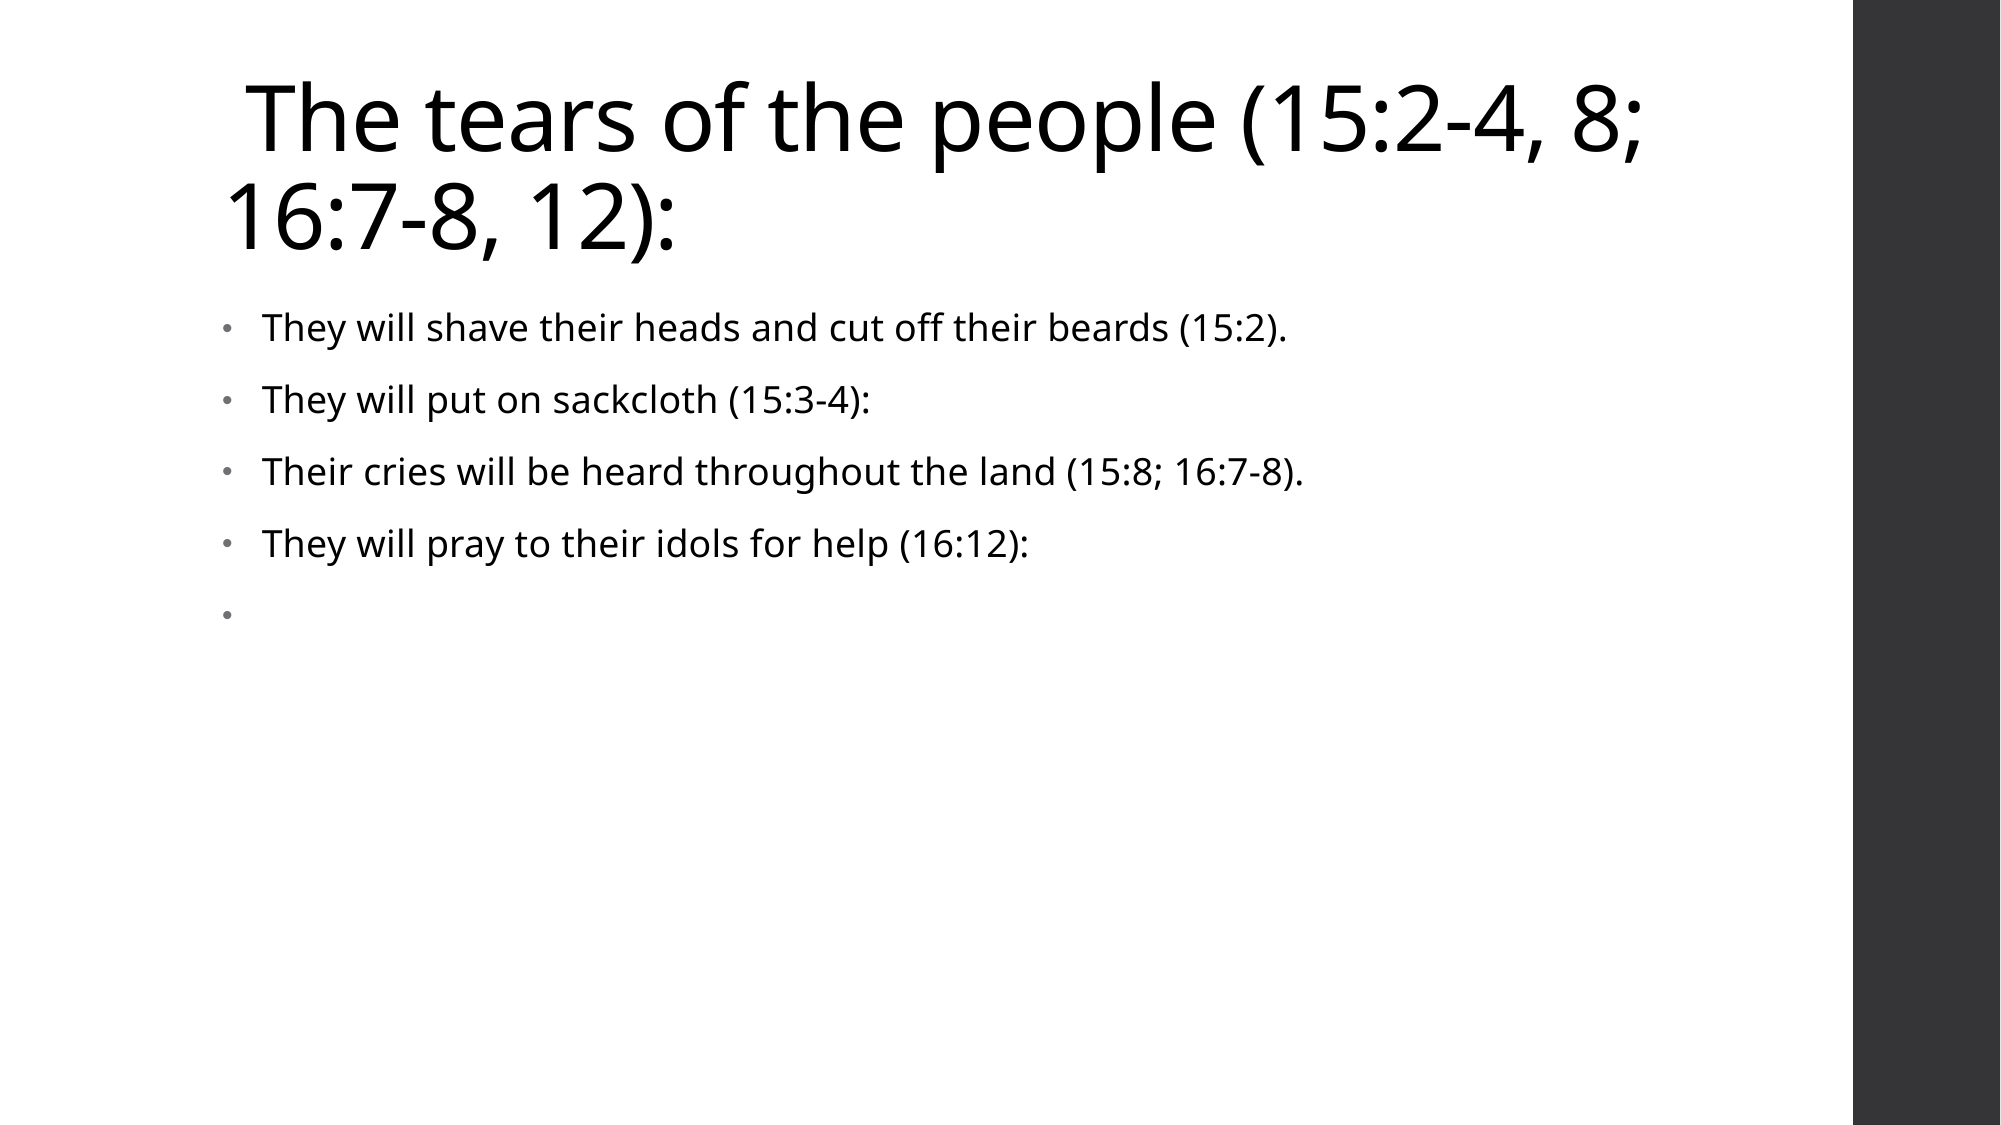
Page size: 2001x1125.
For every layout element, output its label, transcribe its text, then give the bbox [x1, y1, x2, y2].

title The tears of the people (15:2-4, 8; 16:7-8, 12): [206, 60, 1797, 278]
list They will shave their heads and cut off their beards (15:2). They will put on sackcloth (15:3-4): Their cries will be heard throughout the land (15:8; 16:7-8). They will pray to their idols for help (16:12): [206, 299, 1617, 1014]
